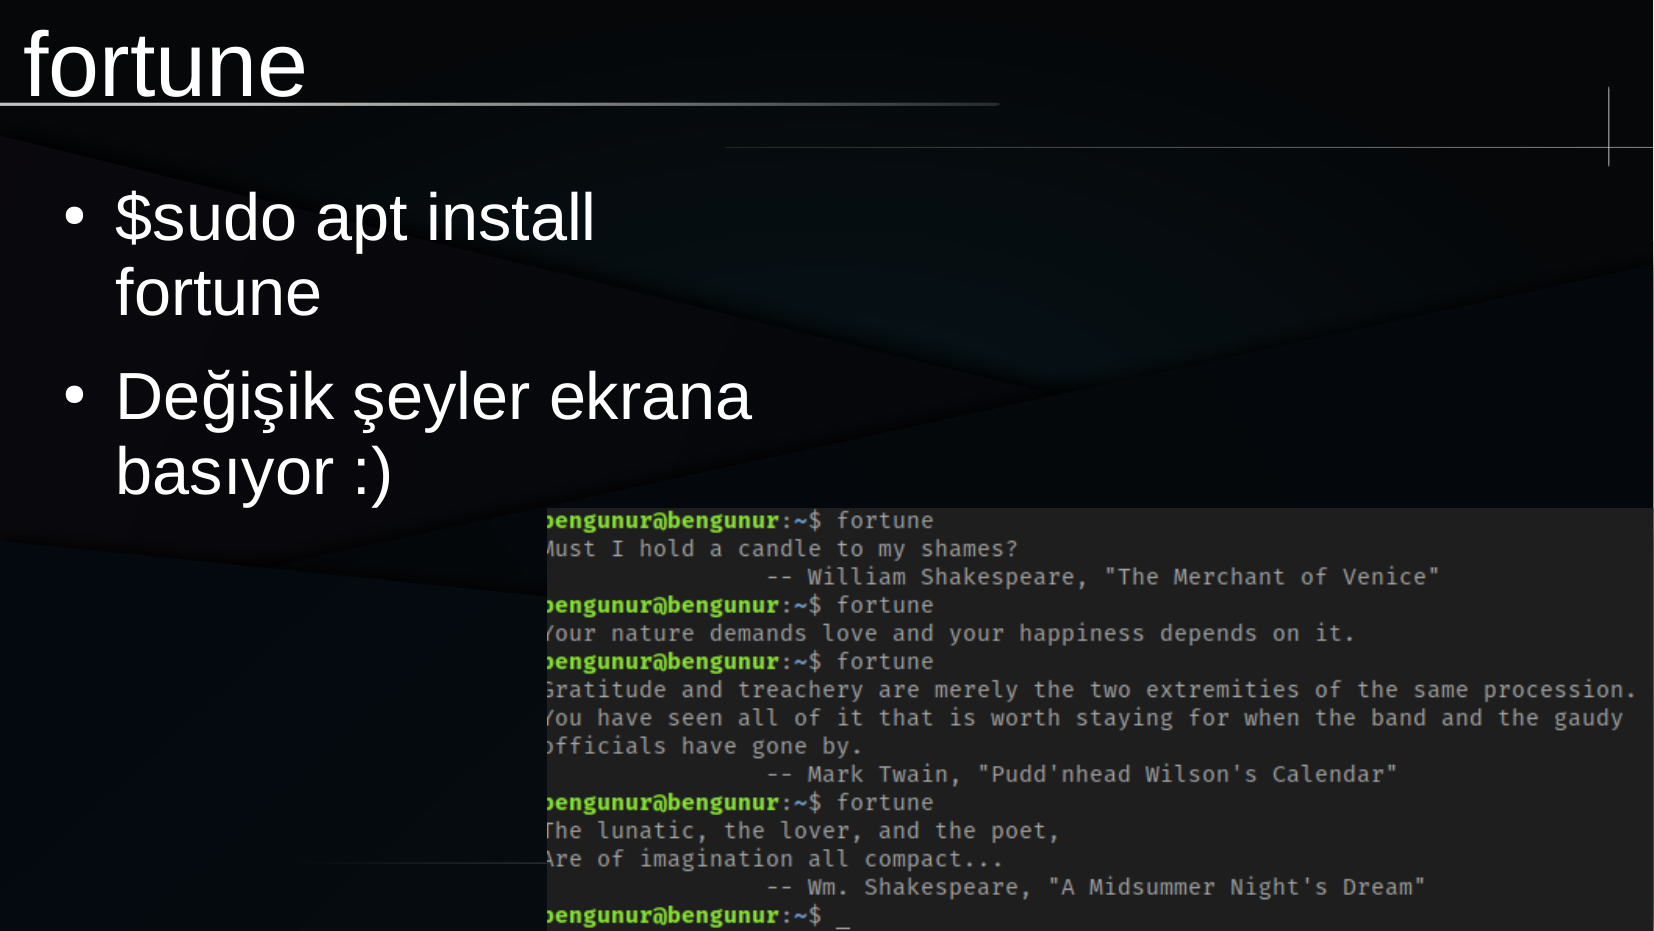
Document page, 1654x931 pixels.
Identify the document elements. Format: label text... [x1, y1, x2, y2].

list $sudo apt install fortune Değişik şeyler ekrana basıyor :) [45, 180, 809, 758]
title fortune [23, 11, 1589, 119]
picture [0, 0, 1654, 931]
